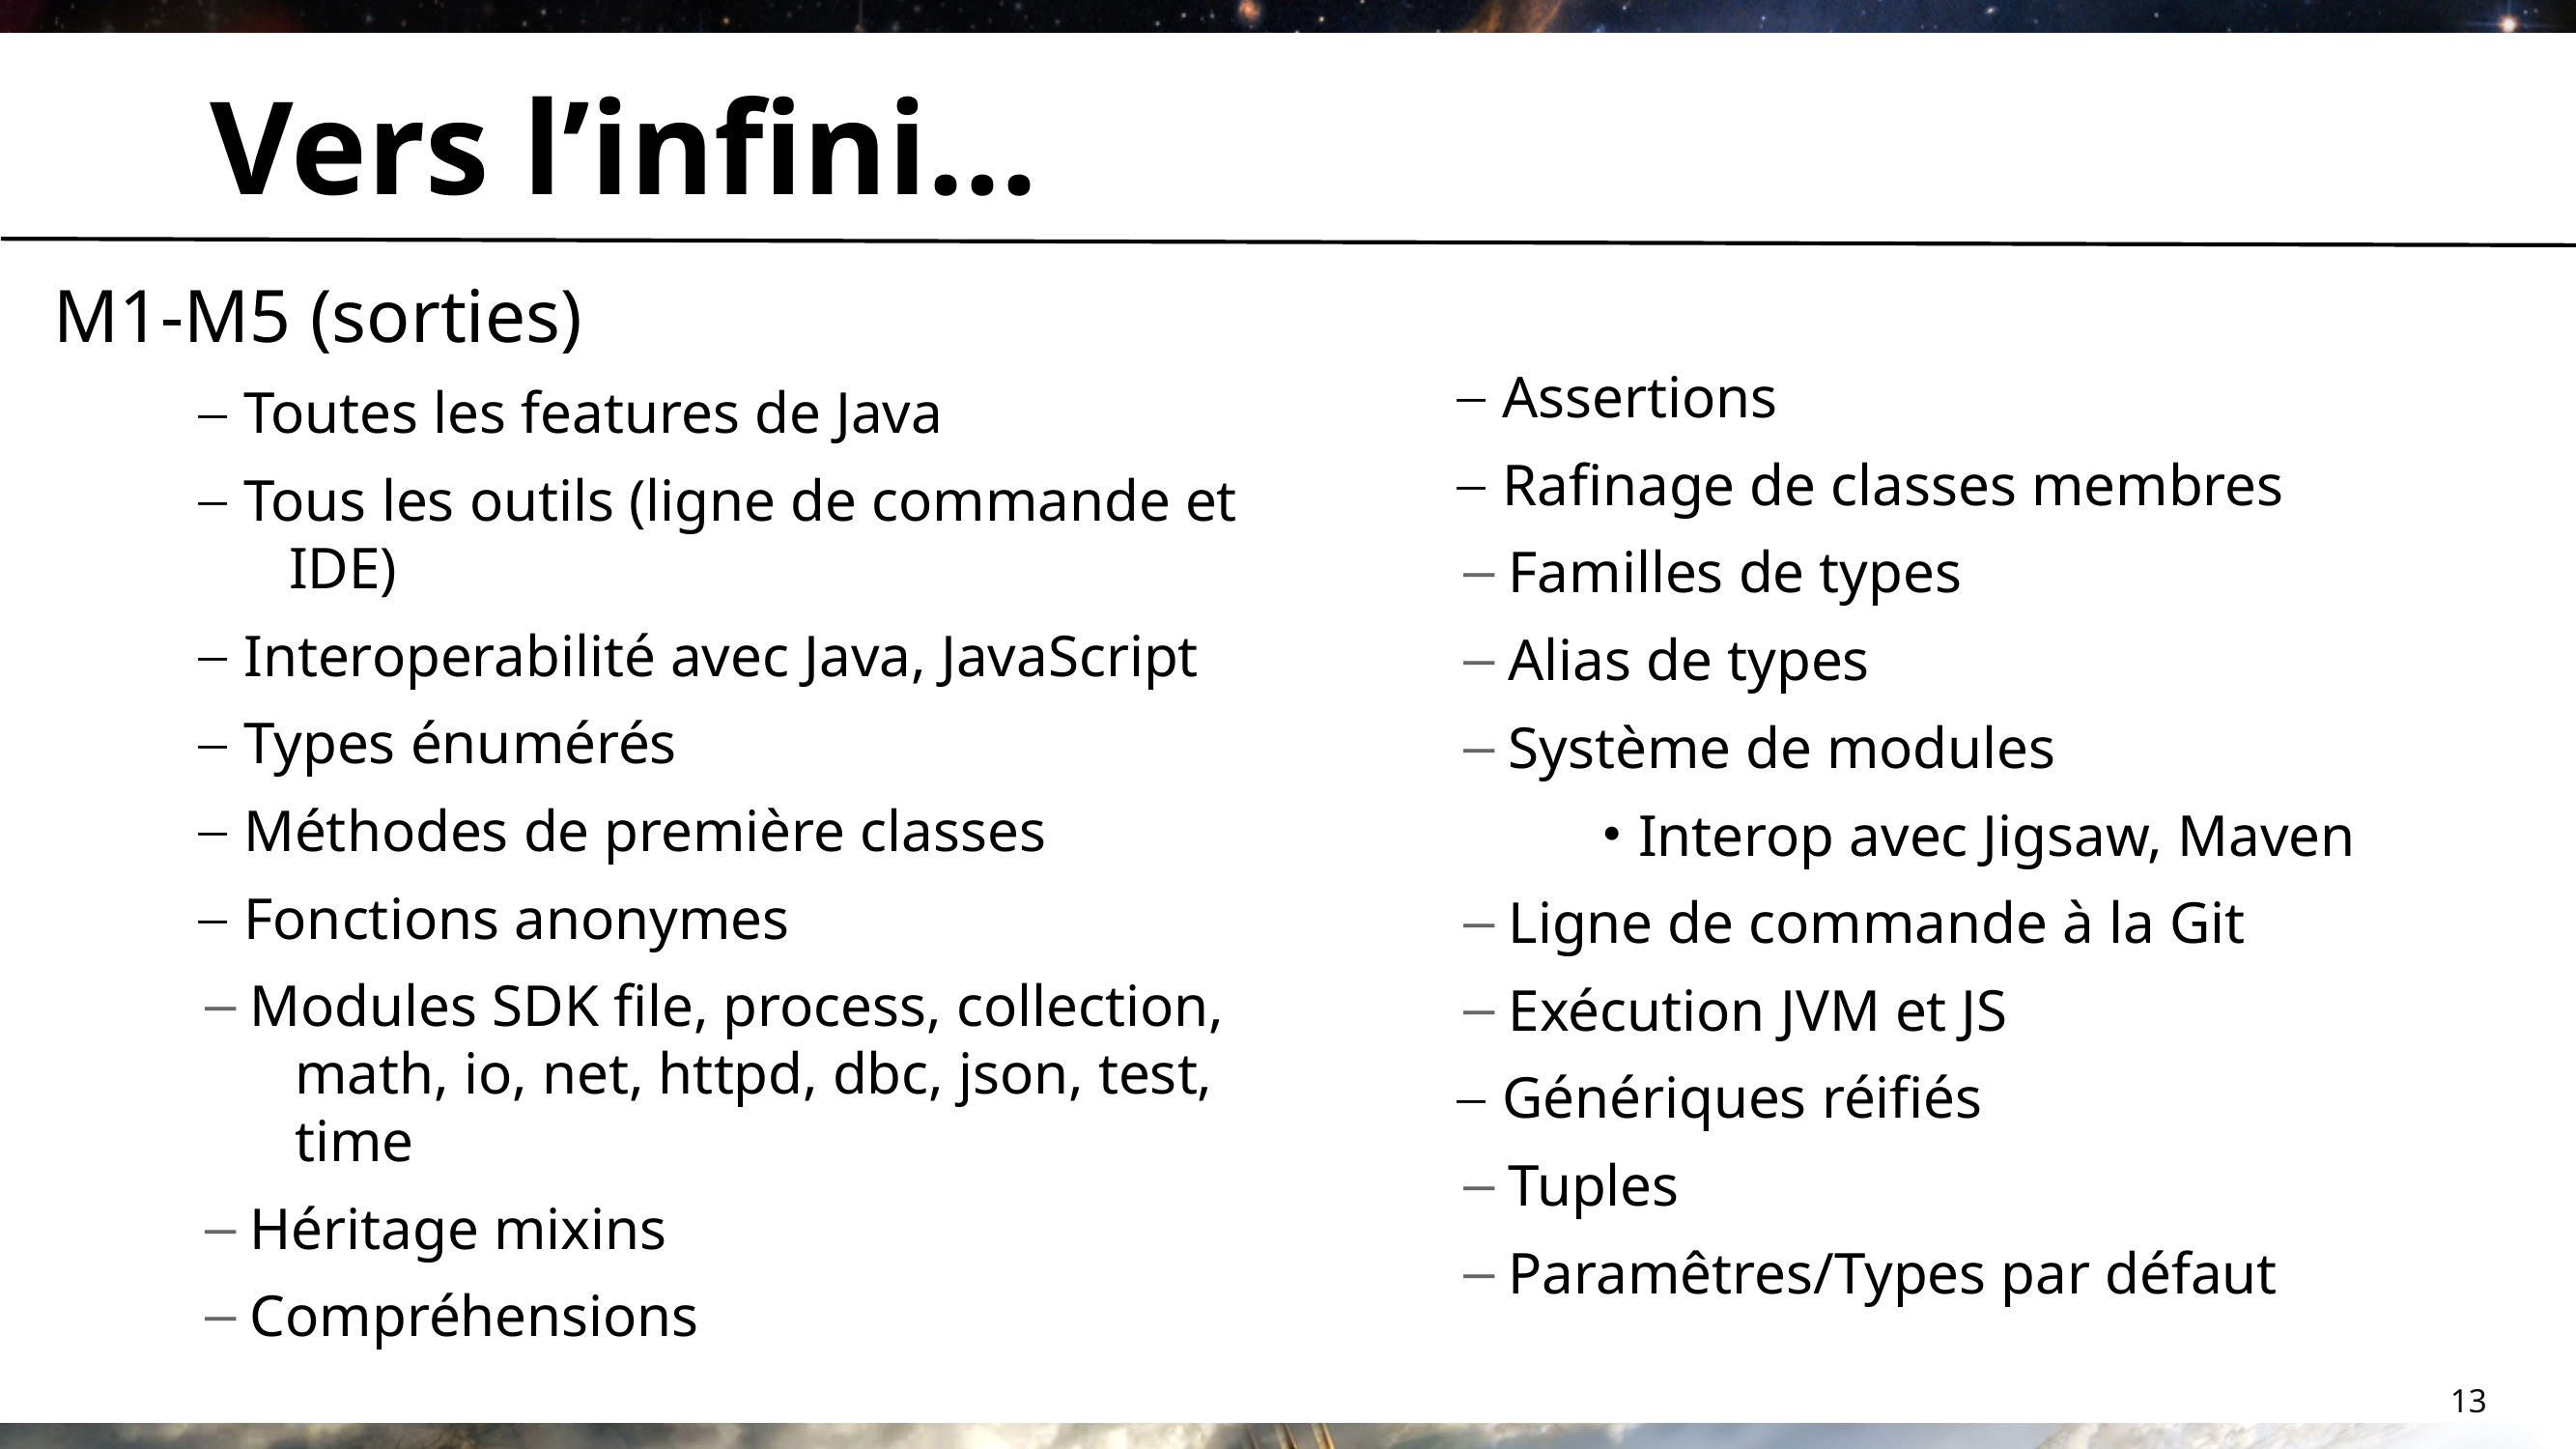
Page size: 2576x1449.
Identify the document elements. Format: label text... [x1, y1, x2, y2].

picture [0, 0, 2576, 33]
title Vers l’infini… [193, 34, 2383, 253]
list M1-M5 (sorties) Toutes les features de Java Tous les outils (ligne de commande et IDE) Interoperabilité avec Java, JavaScript Types énumérés Méthodes de première classes Fonctions anonymes Modules SDK file, process, collection, math, io, net, httpd, dbc, json, test, time Héritage mixins Compréhensions [45, 262, 1287, 1426]
list Assertions Rafinage de classes membres Familles de types Alias de types Système de modules Interop avec Jigsaw, Maven Ligne de commande à la Git Exécution JVM et JS Génériques réifiés Tuples Paramêtres/Types par défaut [1304, 354, 2576, 1389]
picture [0, 1423, 2576, 1449]
text_box <number> [2431, 1389, 2505, 1424]
